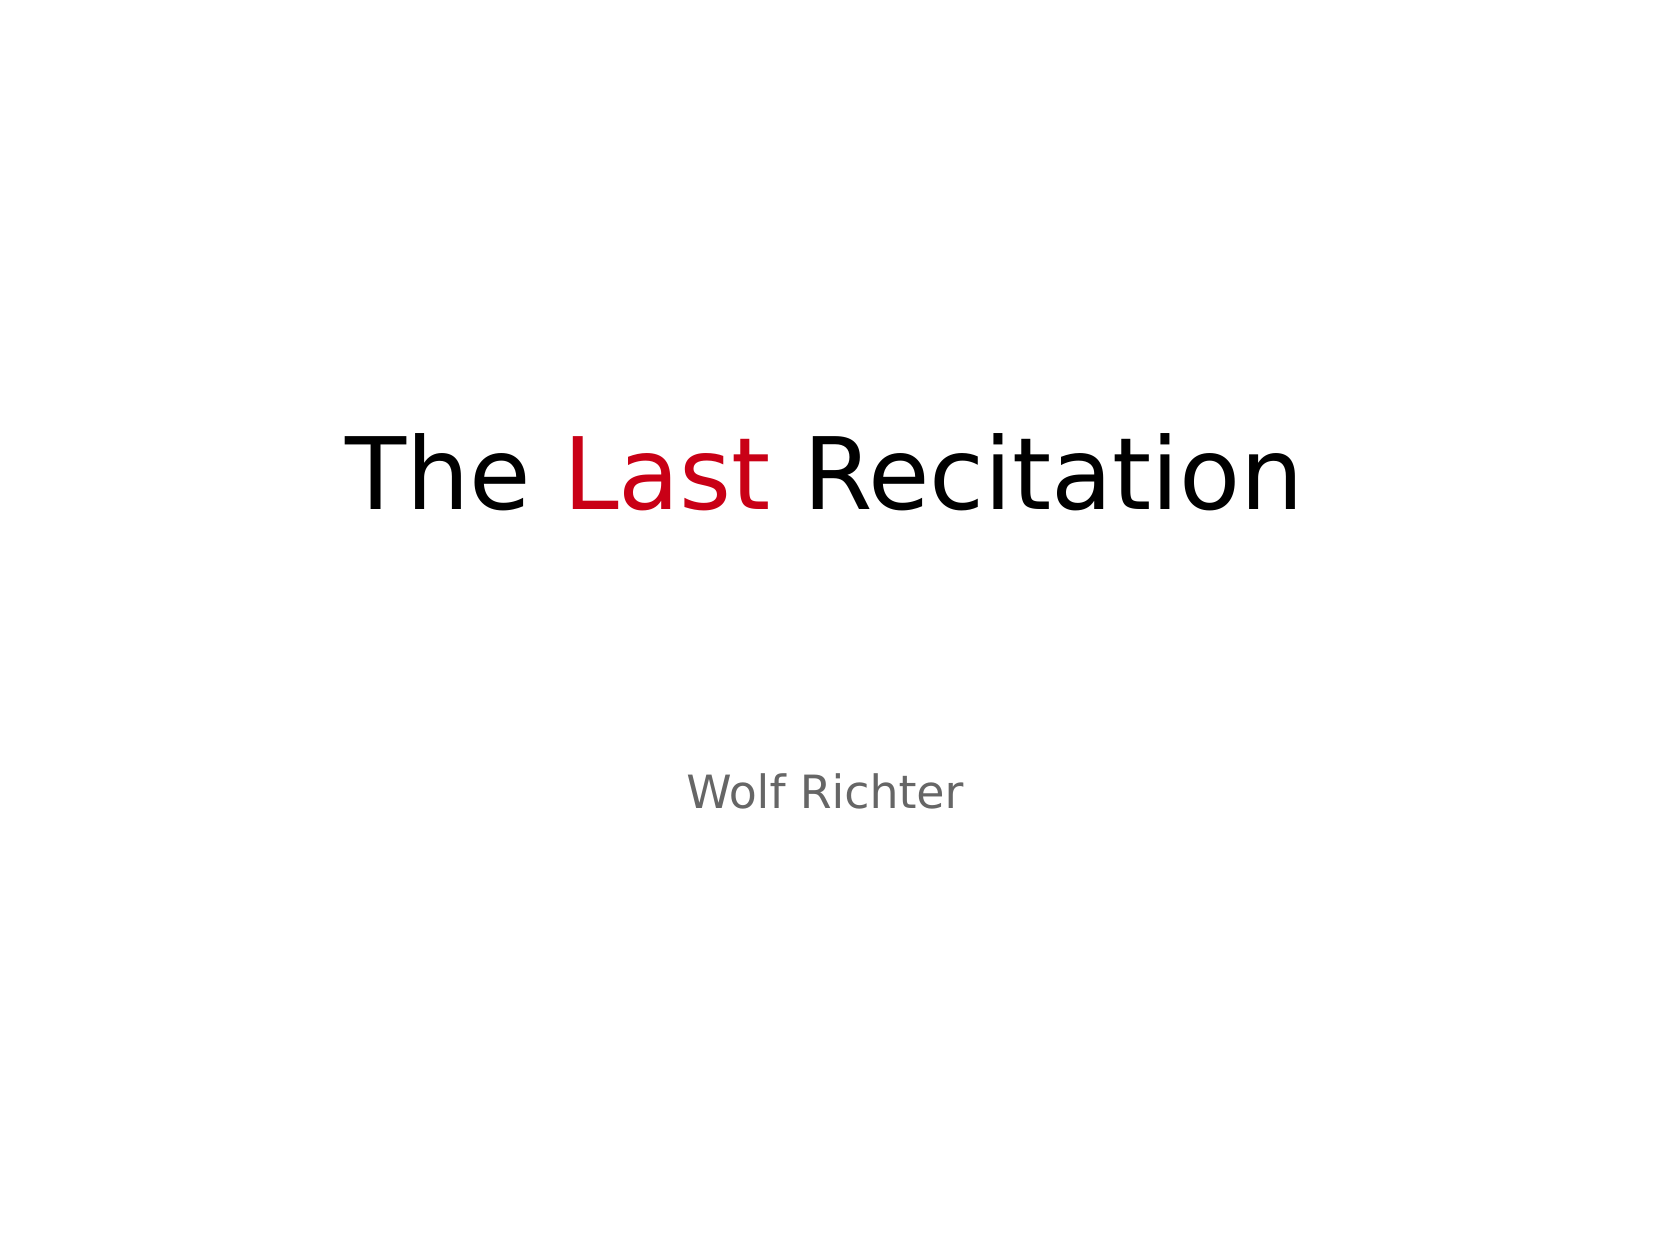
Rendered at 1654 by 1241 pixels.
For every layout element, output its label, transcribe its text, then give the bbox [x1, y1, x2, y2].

subtitle The Last Recitation Wolf Richter [37, 56, 1613, 1102]
